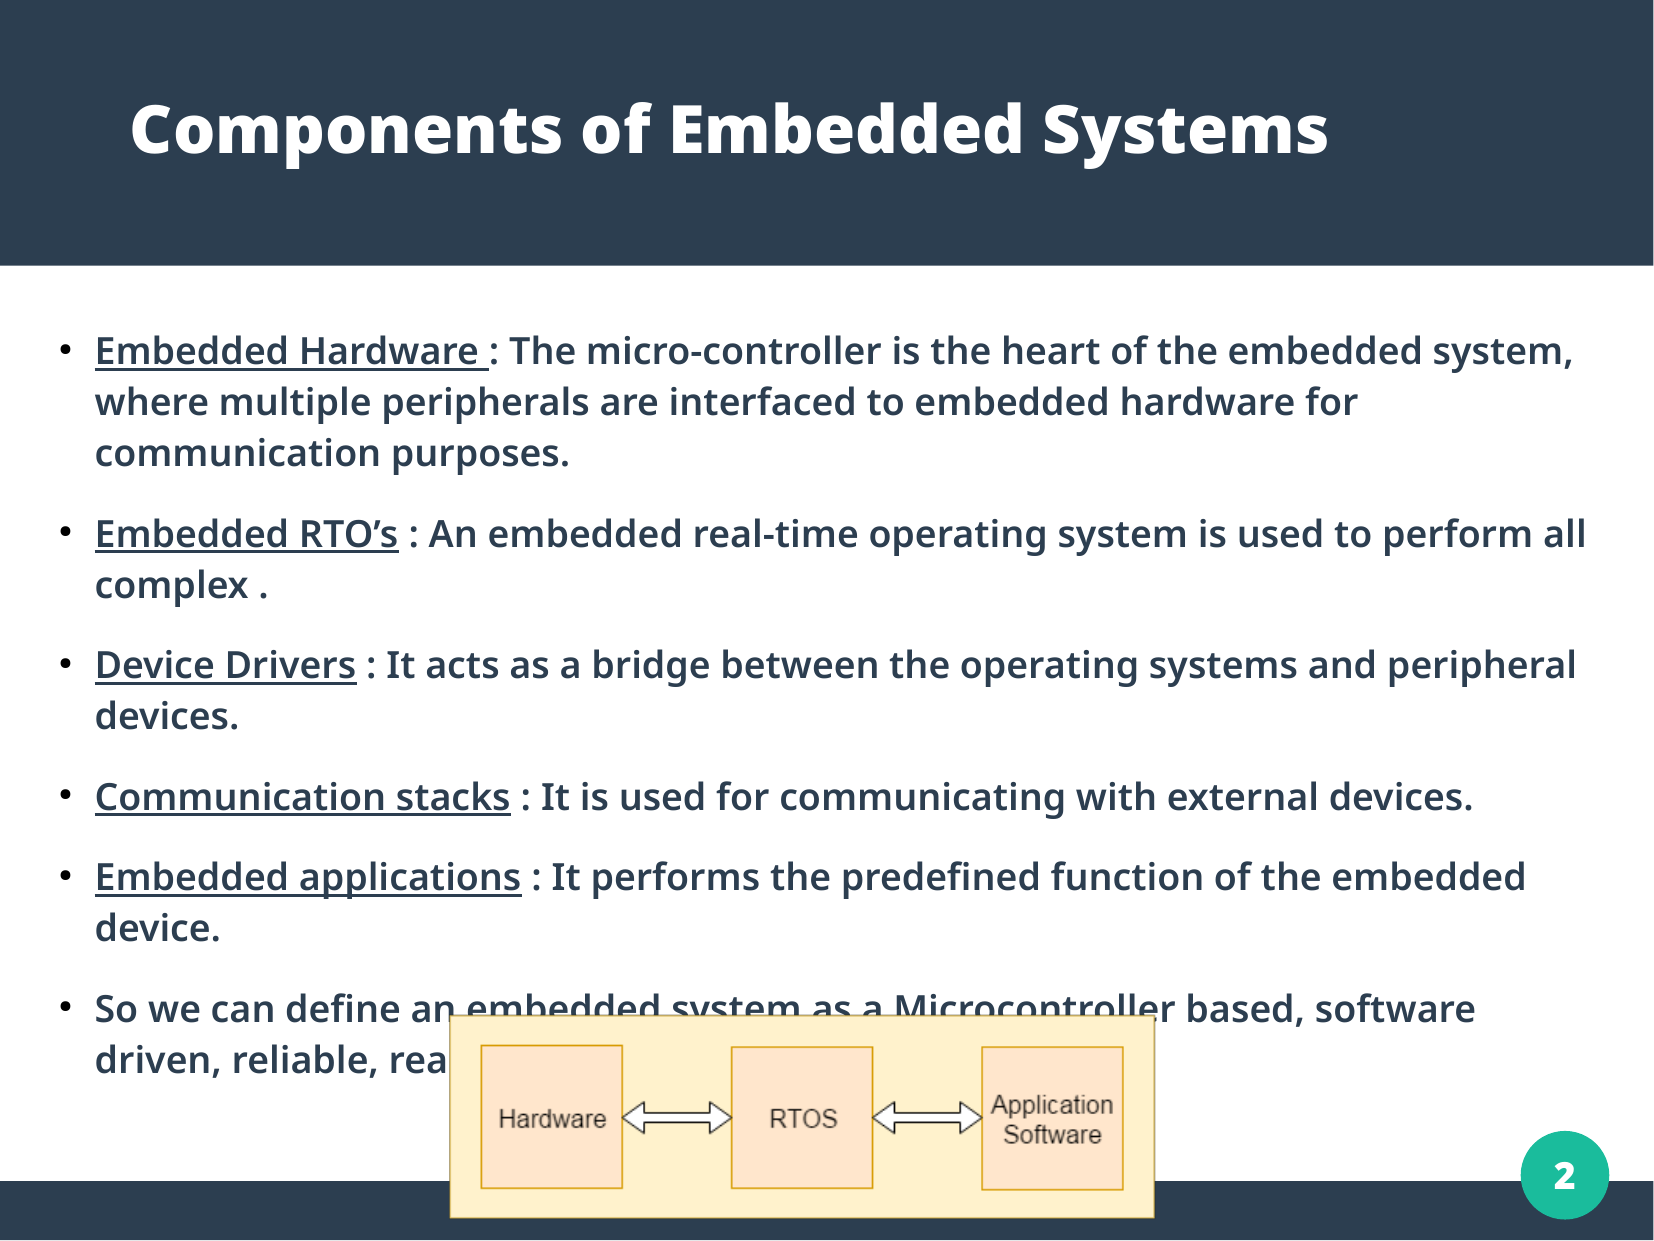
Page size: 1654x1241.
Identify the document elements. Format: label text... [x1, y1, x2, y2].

list Embedded Hardware : The micro-controller is the heart of the embedded system, where multiple peripherals are interfaced to embedded hardware for communication purposes. Embedded RTO’s : An embedded real-time operating system is used to perform all complex . Device Drivers : It acts as a bridge between the operating systems and peripheral devices. Communication stacks : It is used for communicating with external devices. Embedded applications : It performs the predefined function of the embedded device. So we can define an embedded system as a Microcontroller based, software driven, reliable, real-time control system [59, 324, 1595, 1152]
picture [448, 987, 1185, 1241]
title Components of Embedded Systems [59, 49, 1595, 207]
